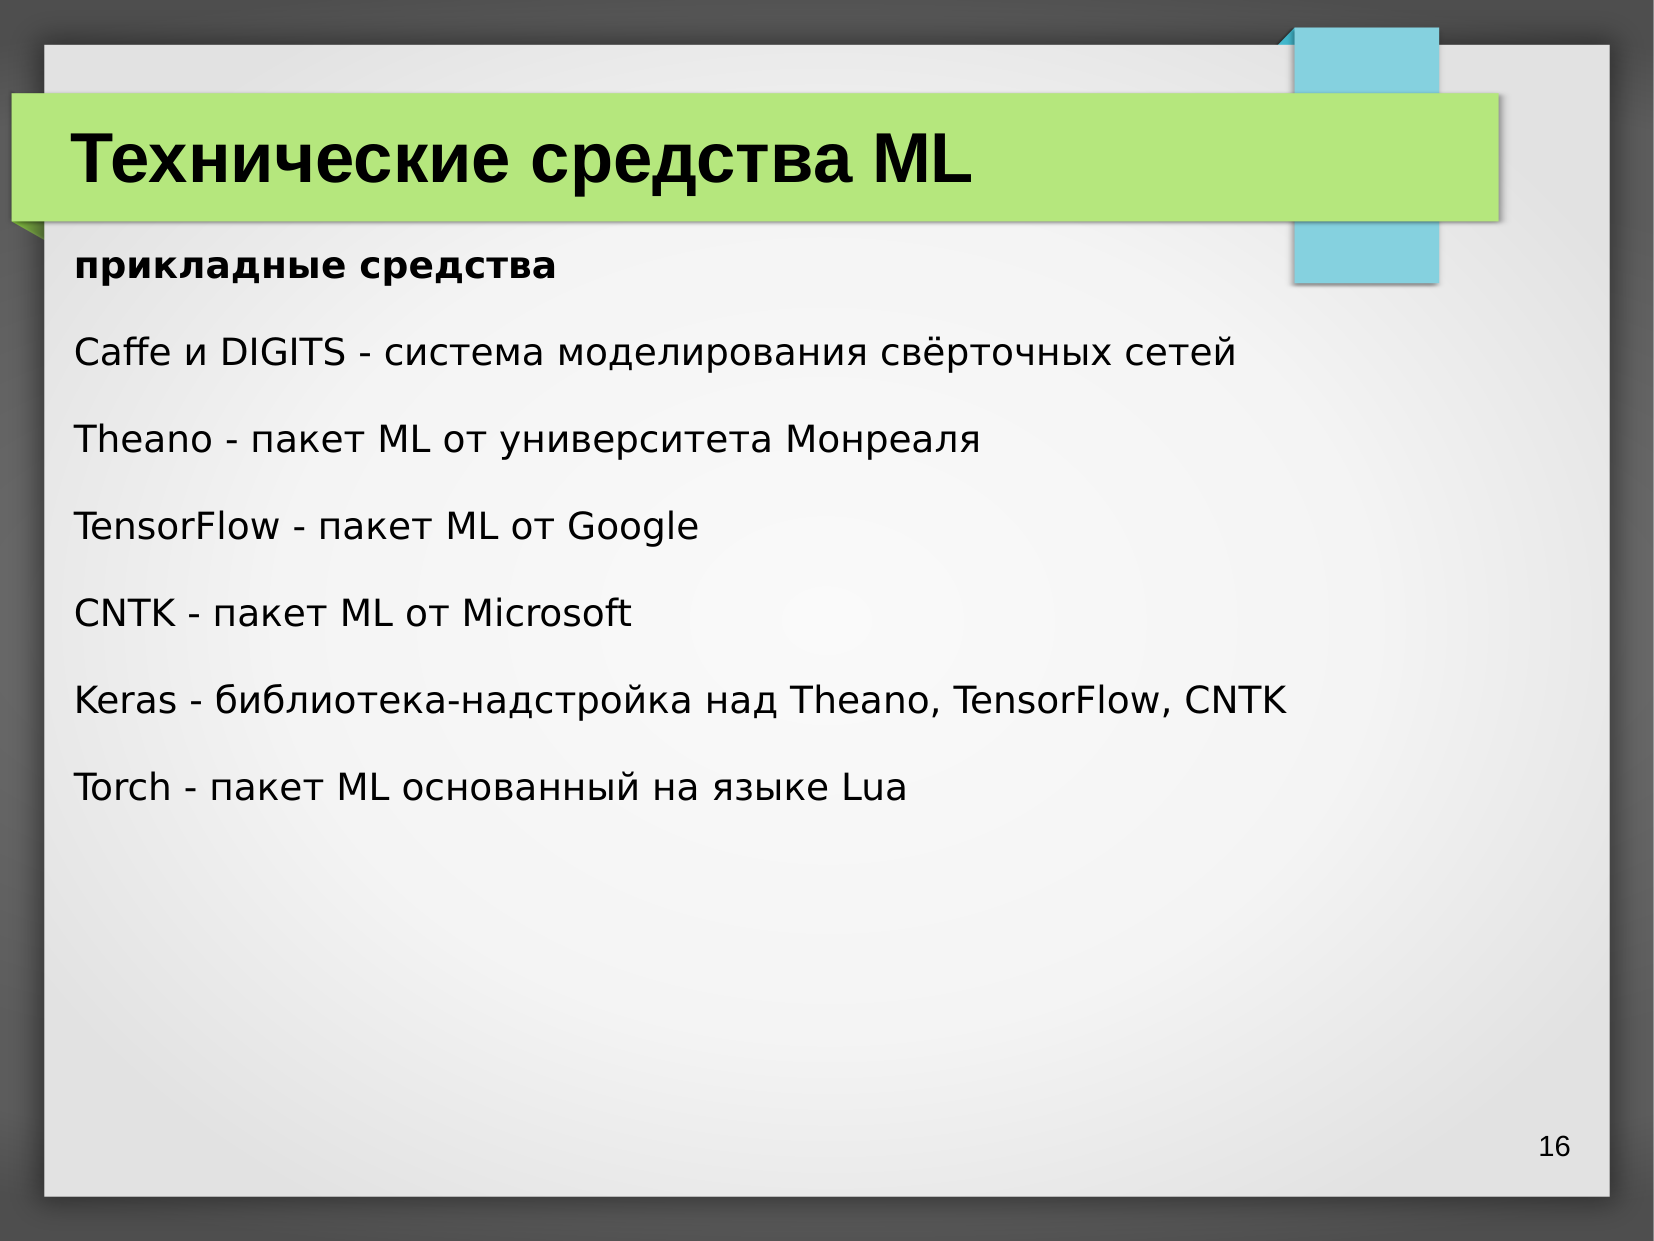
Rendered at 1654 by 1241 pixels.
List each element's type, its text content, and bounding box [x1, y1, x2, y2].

picture [0, 0, 1654, 1241]
title Технические средства ML [70, 118, 1205, 199]
text_box прикладные средства Caffe и DIGITS - система моделирования свёрточных сетей Theano - пакет ML от университета Монреаля TensorFlow - пакет ML от Google CNTK - пакет ML от Microsoft Keras - библиотека-надстройка над Theano, TensorFlow, CNTK Torch - пакет ML основанный на языке Lua [59, 236, 1501, 1166]
